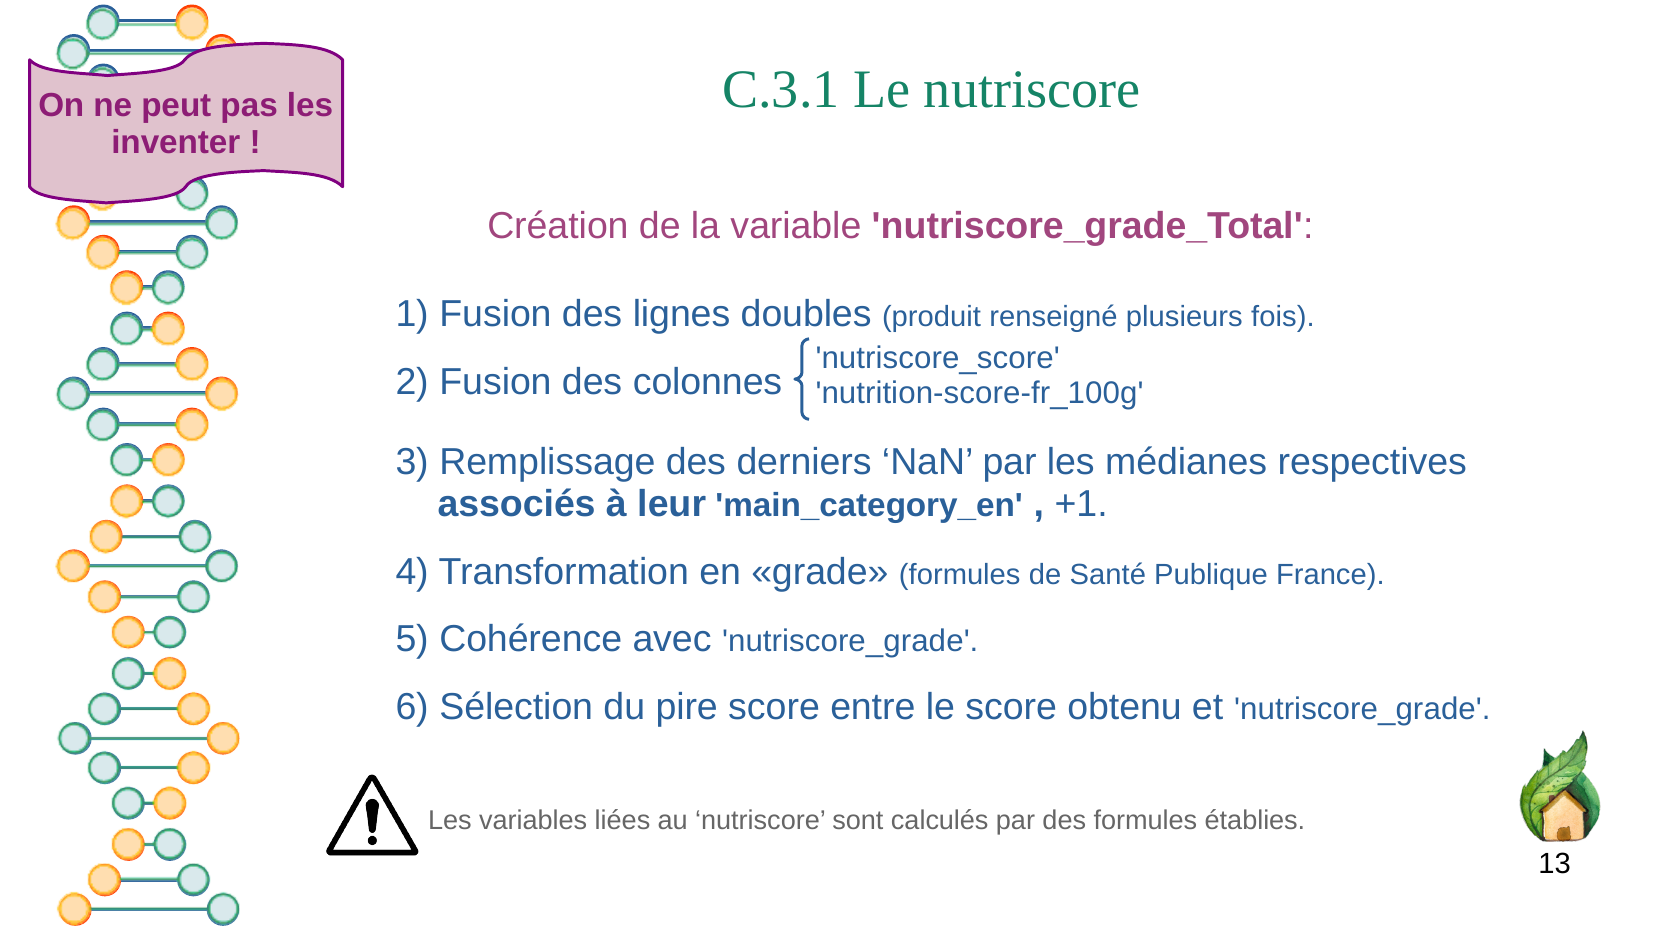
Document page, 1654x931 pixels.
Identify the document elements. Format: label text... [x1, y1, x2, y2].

text_box 'nutriscore_score' 'nutrition-score-fr_100g' [800, 333, 1548, 390]
text_box Création de la variable 'nutriscore_grade_Total': [472, 197, 1384, 254]
picture [0, 168, 420, 931]
title C.3.1 Le nutriscore [351, 59, 1561, 120]
picture [1500, 726, 1619, 845]
text_box Les variables liées au ‘nutriscore’ sont calculés par des formules établies. [413, 797, 1654, 911]
text_box On ne peut pas les inventer ! [0, 78, 373, 168]
text_box [29, 168, 343, 203]
picture [0, 0, 351, 78]
text_box [29, 43, 343, 78]
list 1) Fusion des lignes doubles (produit renseigné plusieurs fois). 2) Fusion des colonnes 3) Remplissage des derniers ‘NaN’ par les médianes respectives associés à leur 'main_category_en' , +1. 4) Transformation en «grade» (formules de Santé Publique France). 5) Cohérence avec 'nutriscore_grade'. 6) Sélection du pire score entre le score obtenu et 'nutriscore_grade'. [351, 194, 1654, 797]
